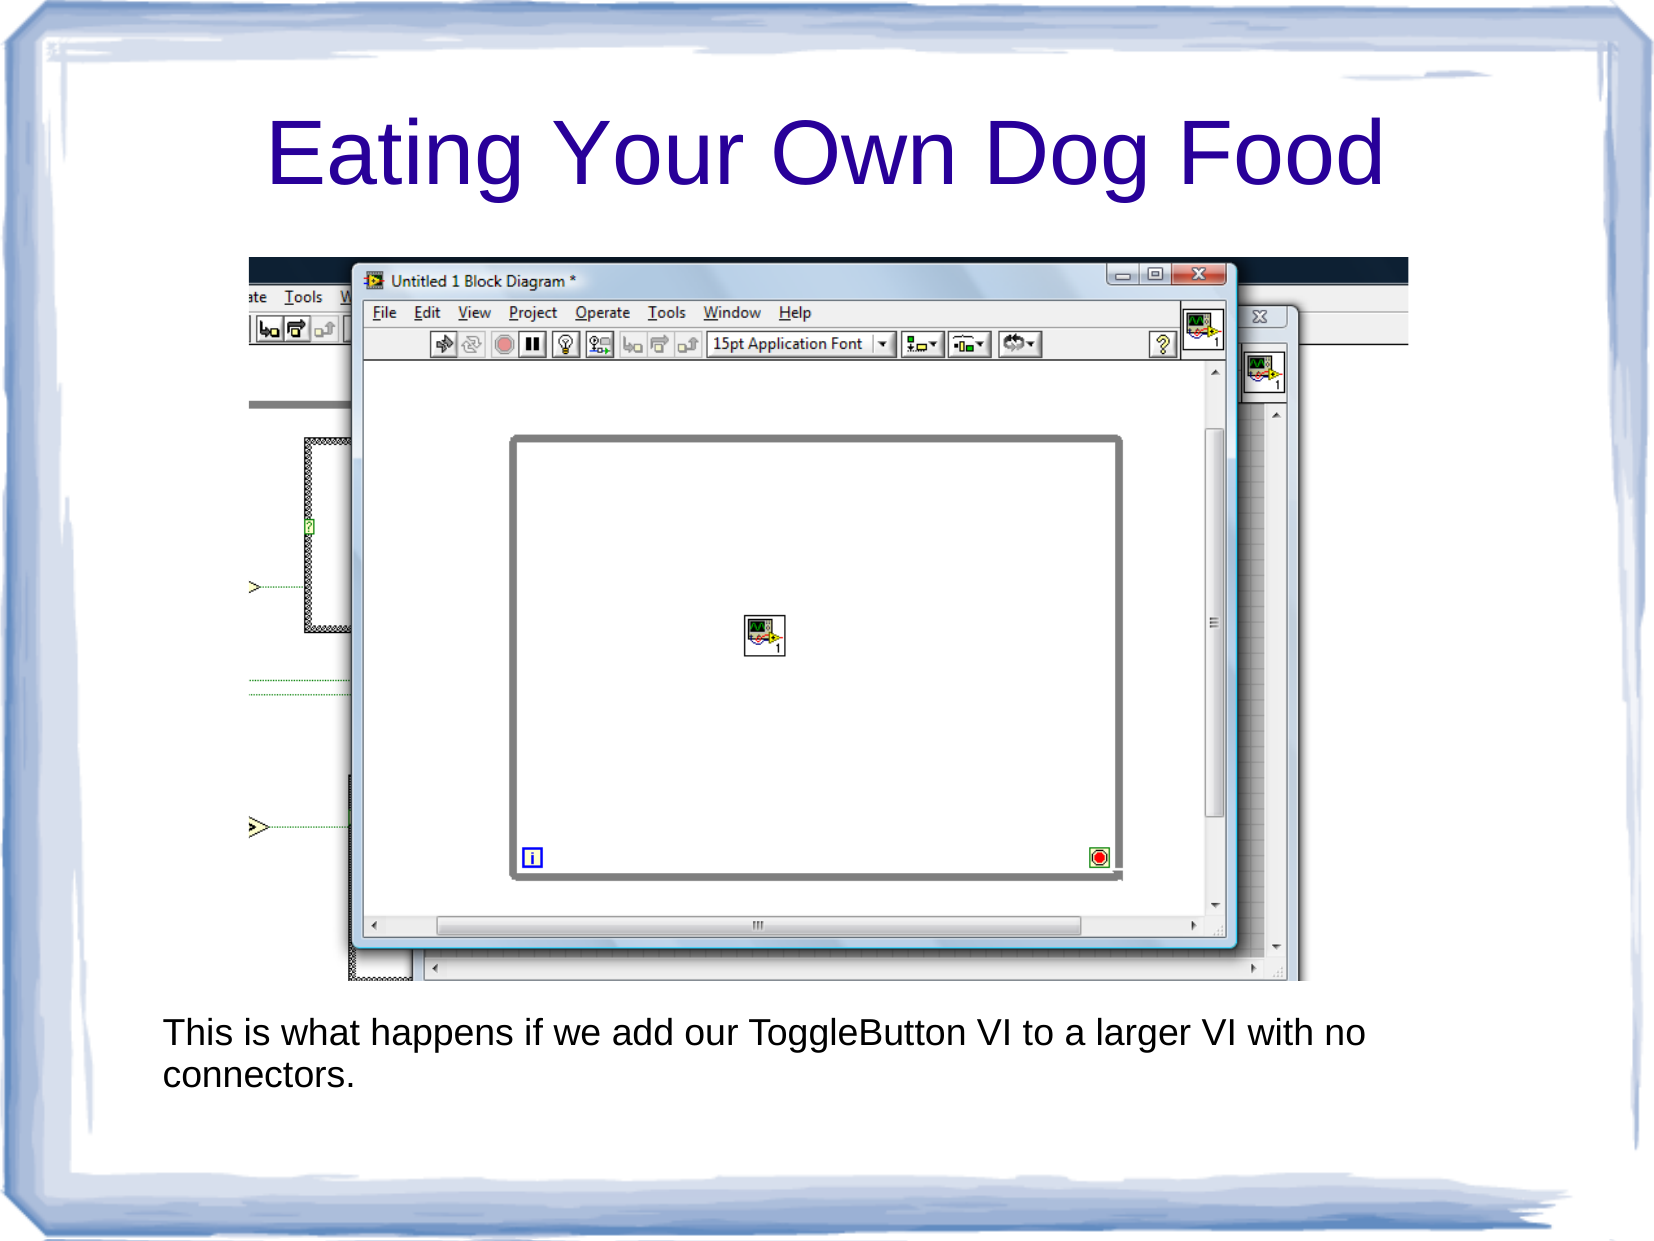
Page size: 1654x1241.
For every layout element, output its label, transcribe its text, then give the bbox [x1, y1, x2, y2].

title Eating Your Own Dog Food [82, 56, 1571, 250]
text_box This is what happens if we add our ToggleButton VI to a larger VI with no connectors. [147, 1003, 1477, 1103]
picture [0, 0, 1654, 1241]
